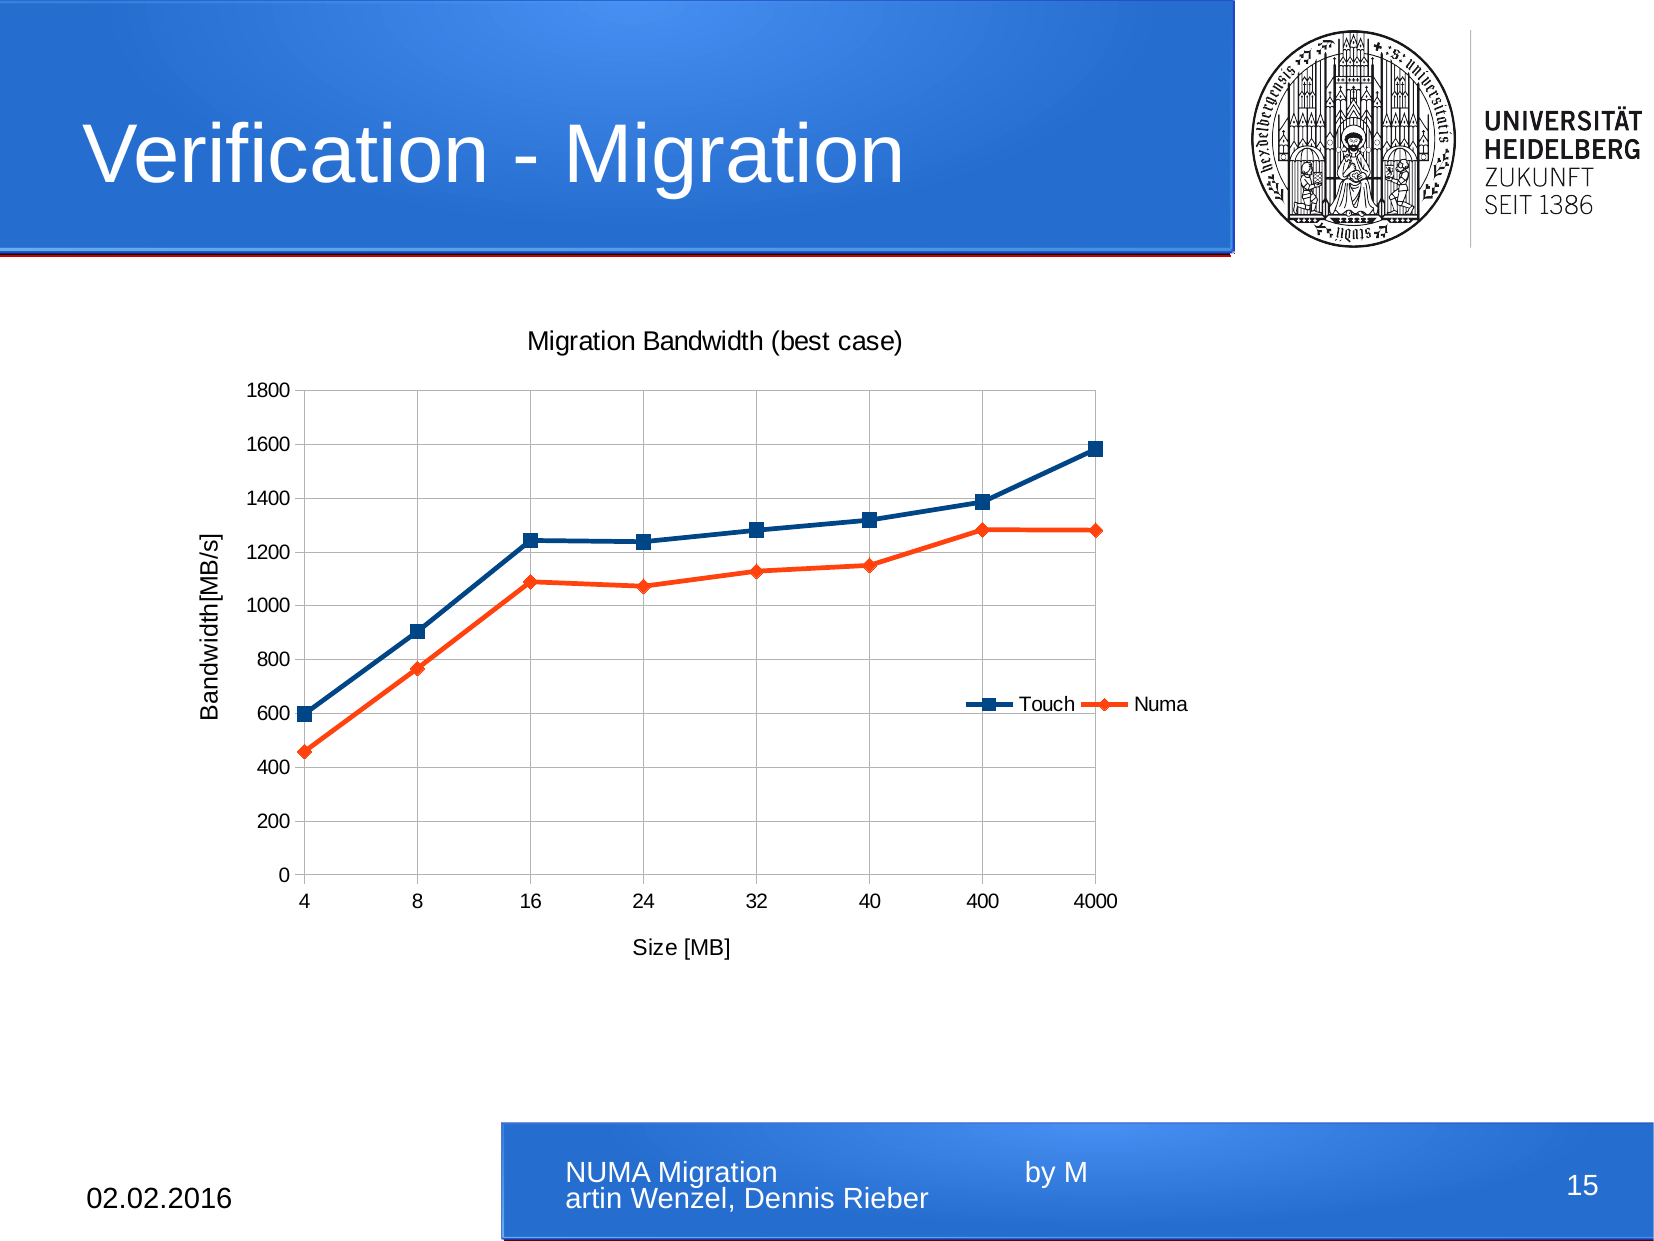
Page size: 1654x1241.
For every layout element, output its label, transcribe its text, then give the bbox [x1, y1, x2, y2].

picture [496, 1121, 1654, 1241]
chart [155, 297, 1276, 993]
picture [1251, 30, 1642, 248]
picture [0, 0, 1238, 262]
title Verification - Migration [82, 94, 1264, 213]
